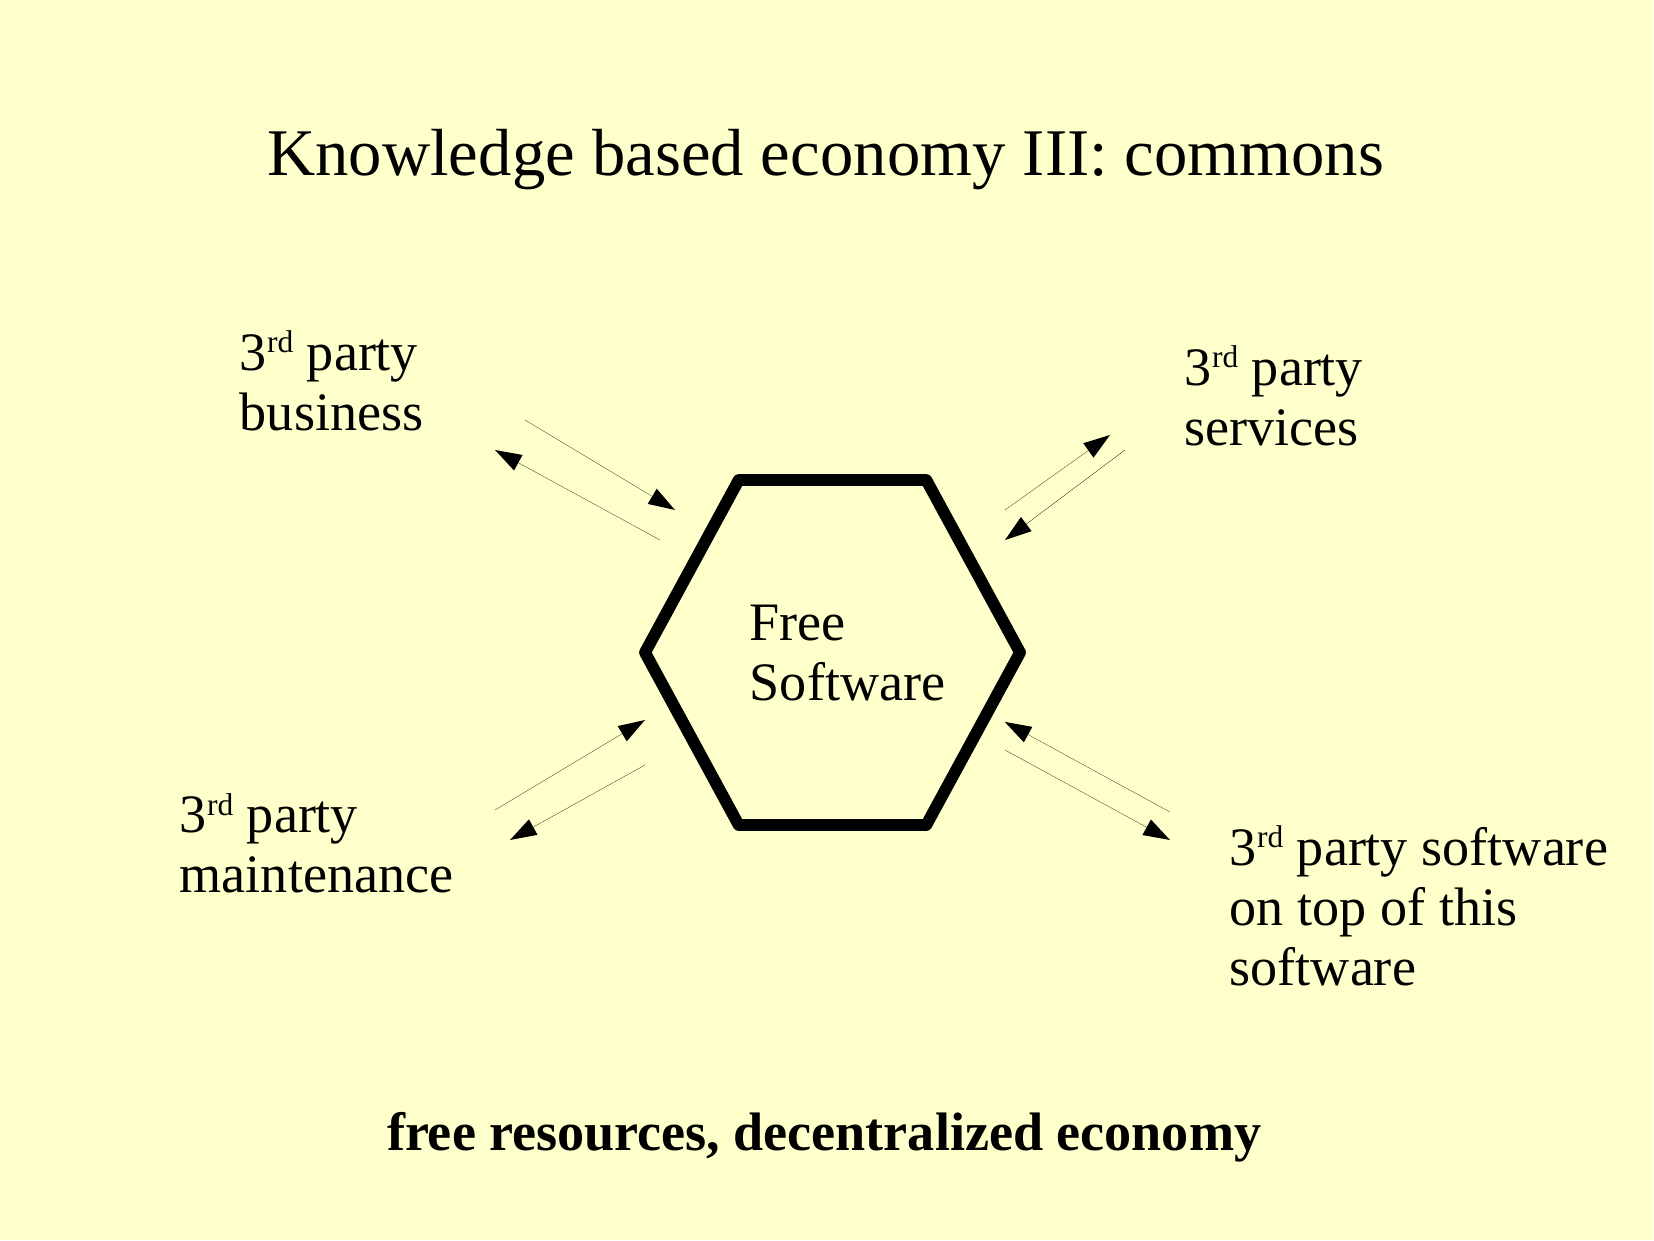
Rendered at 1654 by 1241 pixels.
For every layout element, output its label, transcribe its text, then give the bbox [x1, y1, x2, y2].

text_box Free Software [735, 584, 1336, 721]
text_box 3rd party services [1170, 330, 1471, 468]
text_box free resources, decentralized economy [45, 1094, 1606, 1171]
text_box 3rd party maintenance [165, 777, 556, 916]
text_box 3rd party software on top of this software [1215, 810, 1651, 1008]
title Knowledge based economy III: commons [82, 49, 1571, 257]
text_box 3rd party business [225, 315, 601, 453]
